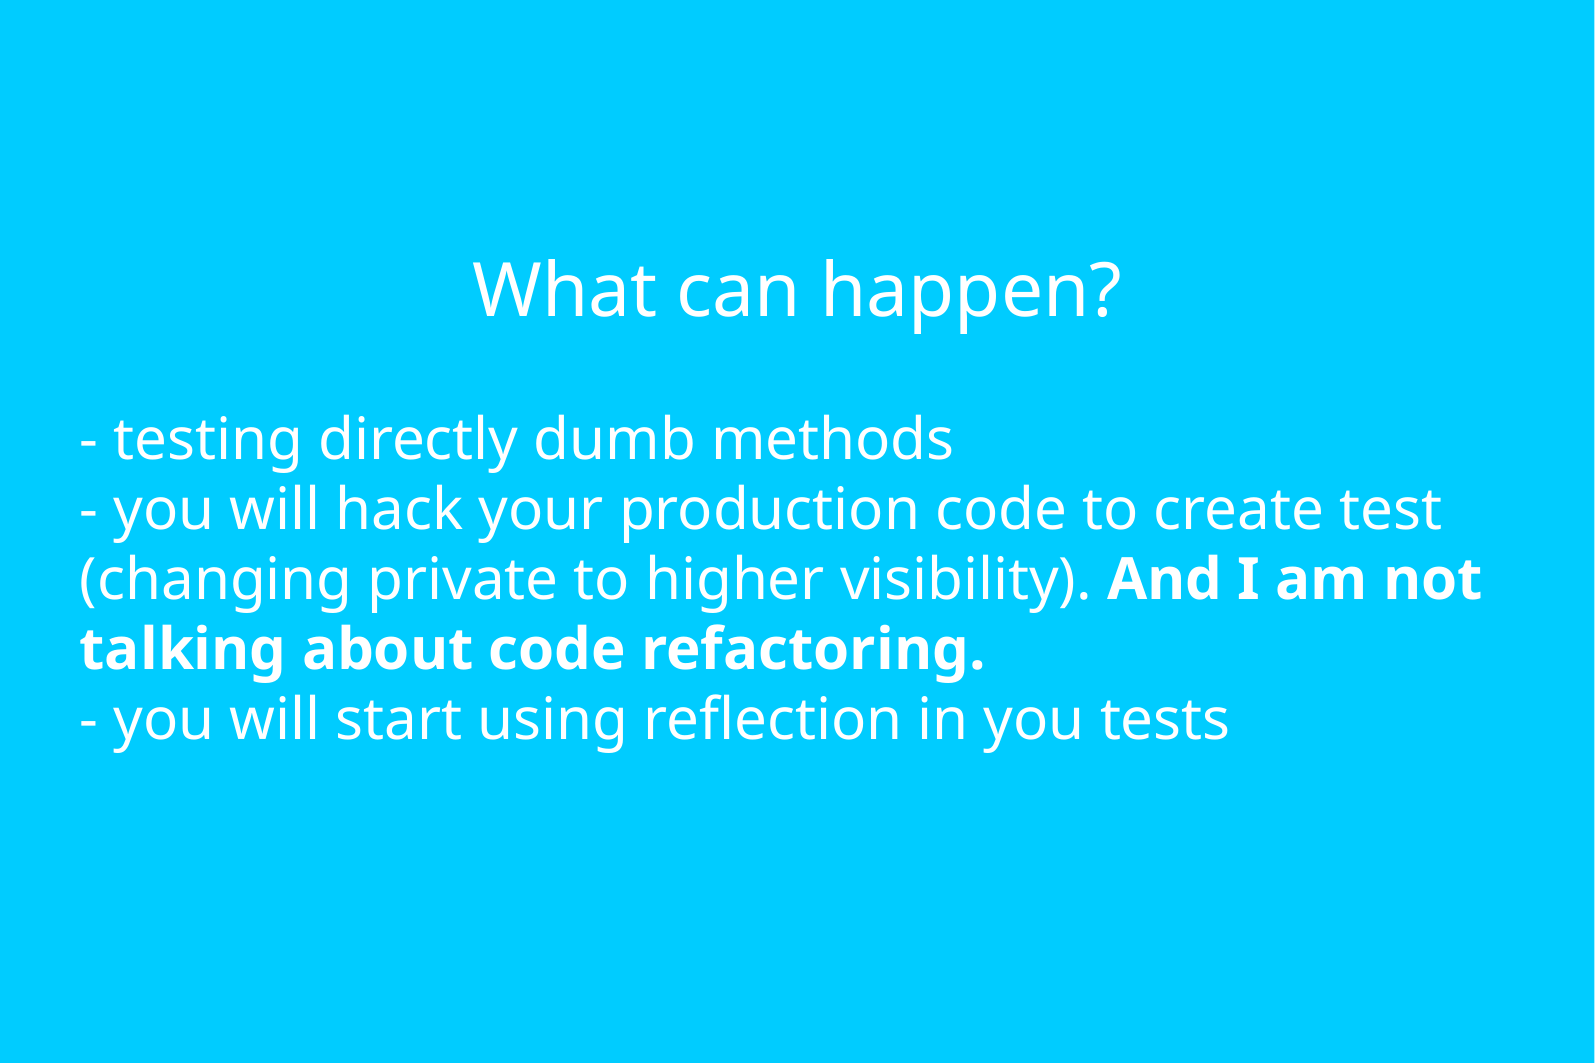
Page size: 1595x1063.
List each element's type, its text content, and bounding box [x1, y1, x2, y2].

text_box What can happen? - testing directly dumb methods - you will hack your production code to create test (changing private to higher visibility). And I am not talking about code refactoring. - you will start using reflection in you tests [79, 42, 1515, 951]
